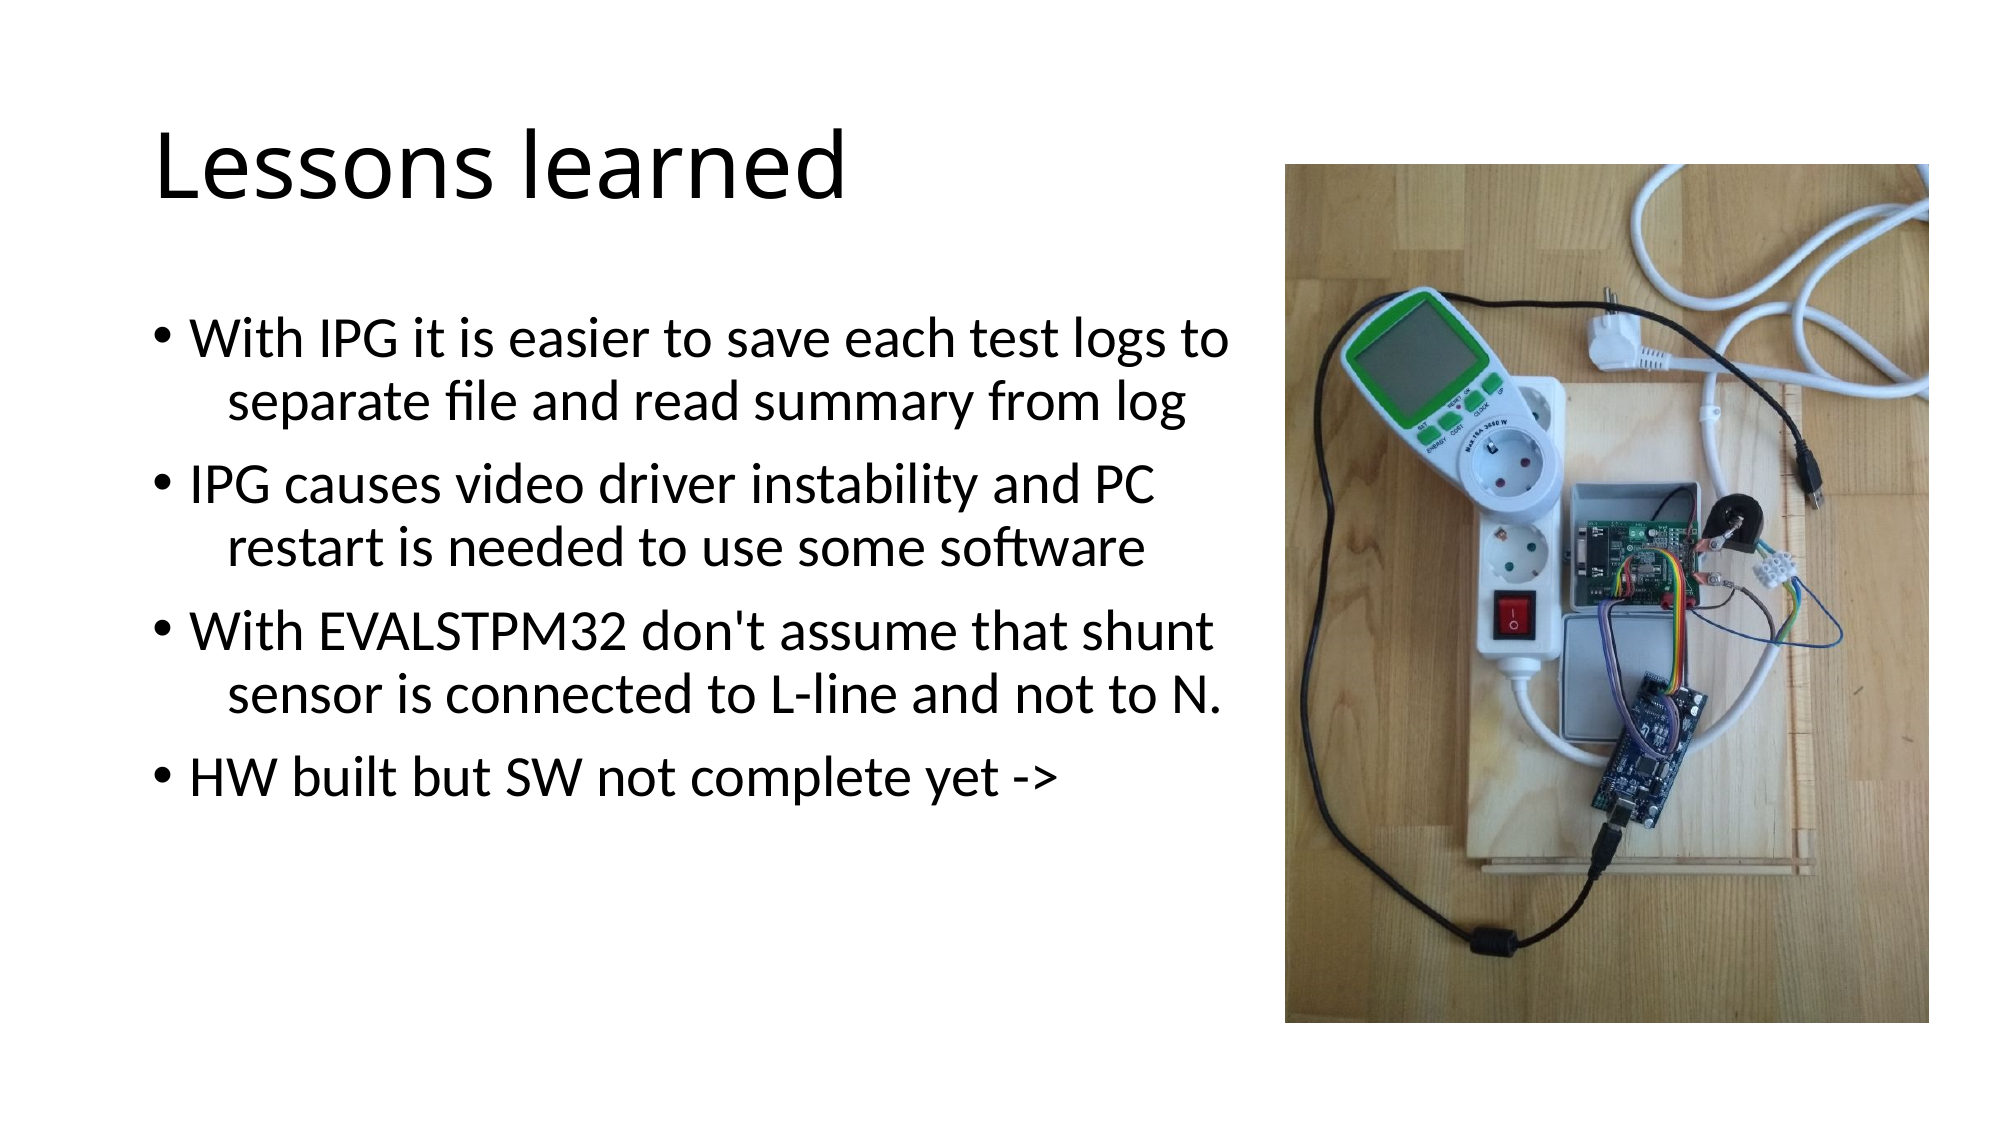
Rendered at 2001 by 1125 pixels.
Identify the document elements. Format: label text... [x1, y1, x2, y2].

picture [1285, 164, 1929, 1023]
list With IPG it is easier to save each test logs to separate file and read summary from log IPG causes video driver instability and PC restart is needed to use some software With EVALSTPM32 don't assume that shunt sensor is connected to L-line and not to N. HW built but SW not complete yet -> [137, 299, 1259, 1014]
title Lessons learned [137, 59, 1863, 278]
